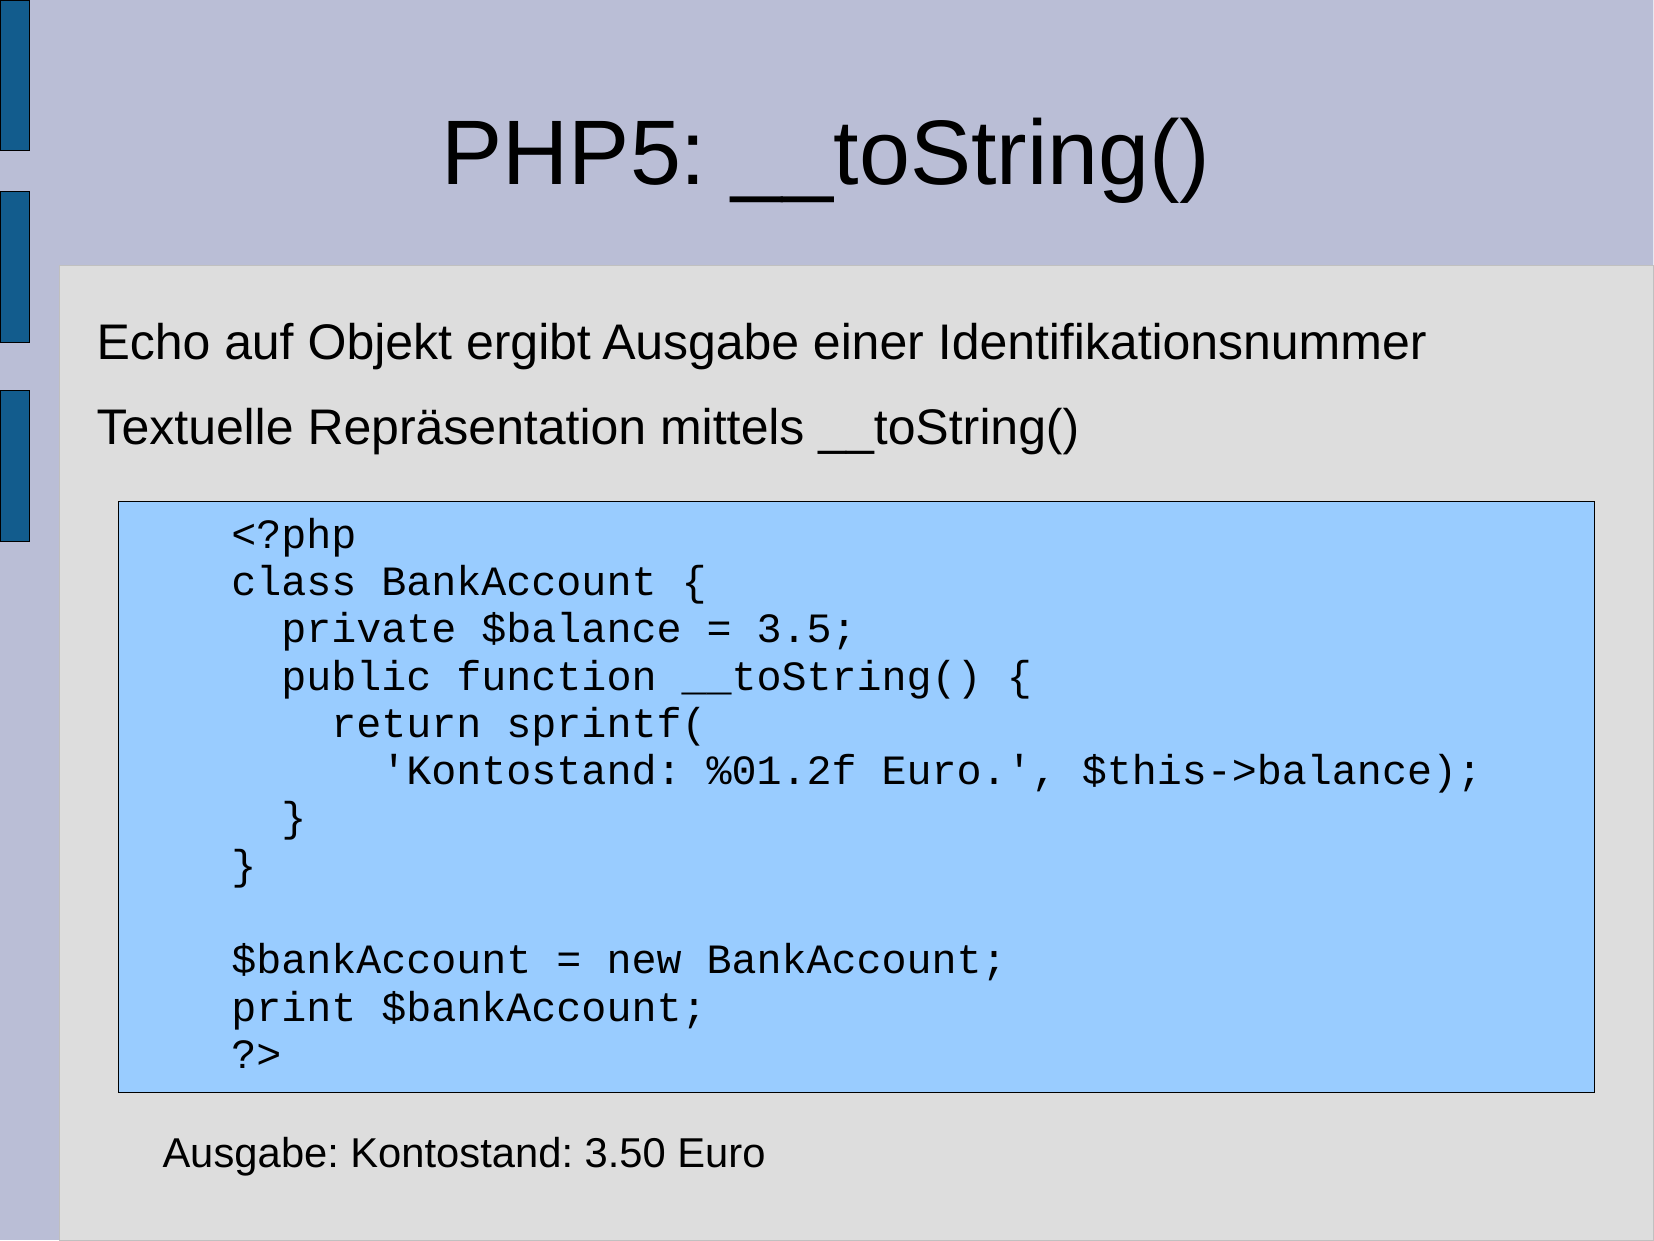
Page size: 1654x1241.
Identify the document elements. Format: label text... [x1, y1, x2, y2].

title PHP5: __toString() [82, 56, 1571, 250]
subtitle Echo auf Objekt ergibt Ausgabe einer Identifikationsnummer Textuelle Repräsentation mittels __toString() [82, 297, 1571, 473]
text_box <?php class BankAccount { private $balance = 3.5; public function __toString() { return sprintf( 'Kontostand: %01.2f Euro.', $this->balance); } } $bankAccount = new BankAccount; print $bankAccount; ?> [118, 501, 1595, 1093]
text_box Ausgabe: Kontostand: 3.50 Euro [147, 1122, 1241, 1184]
